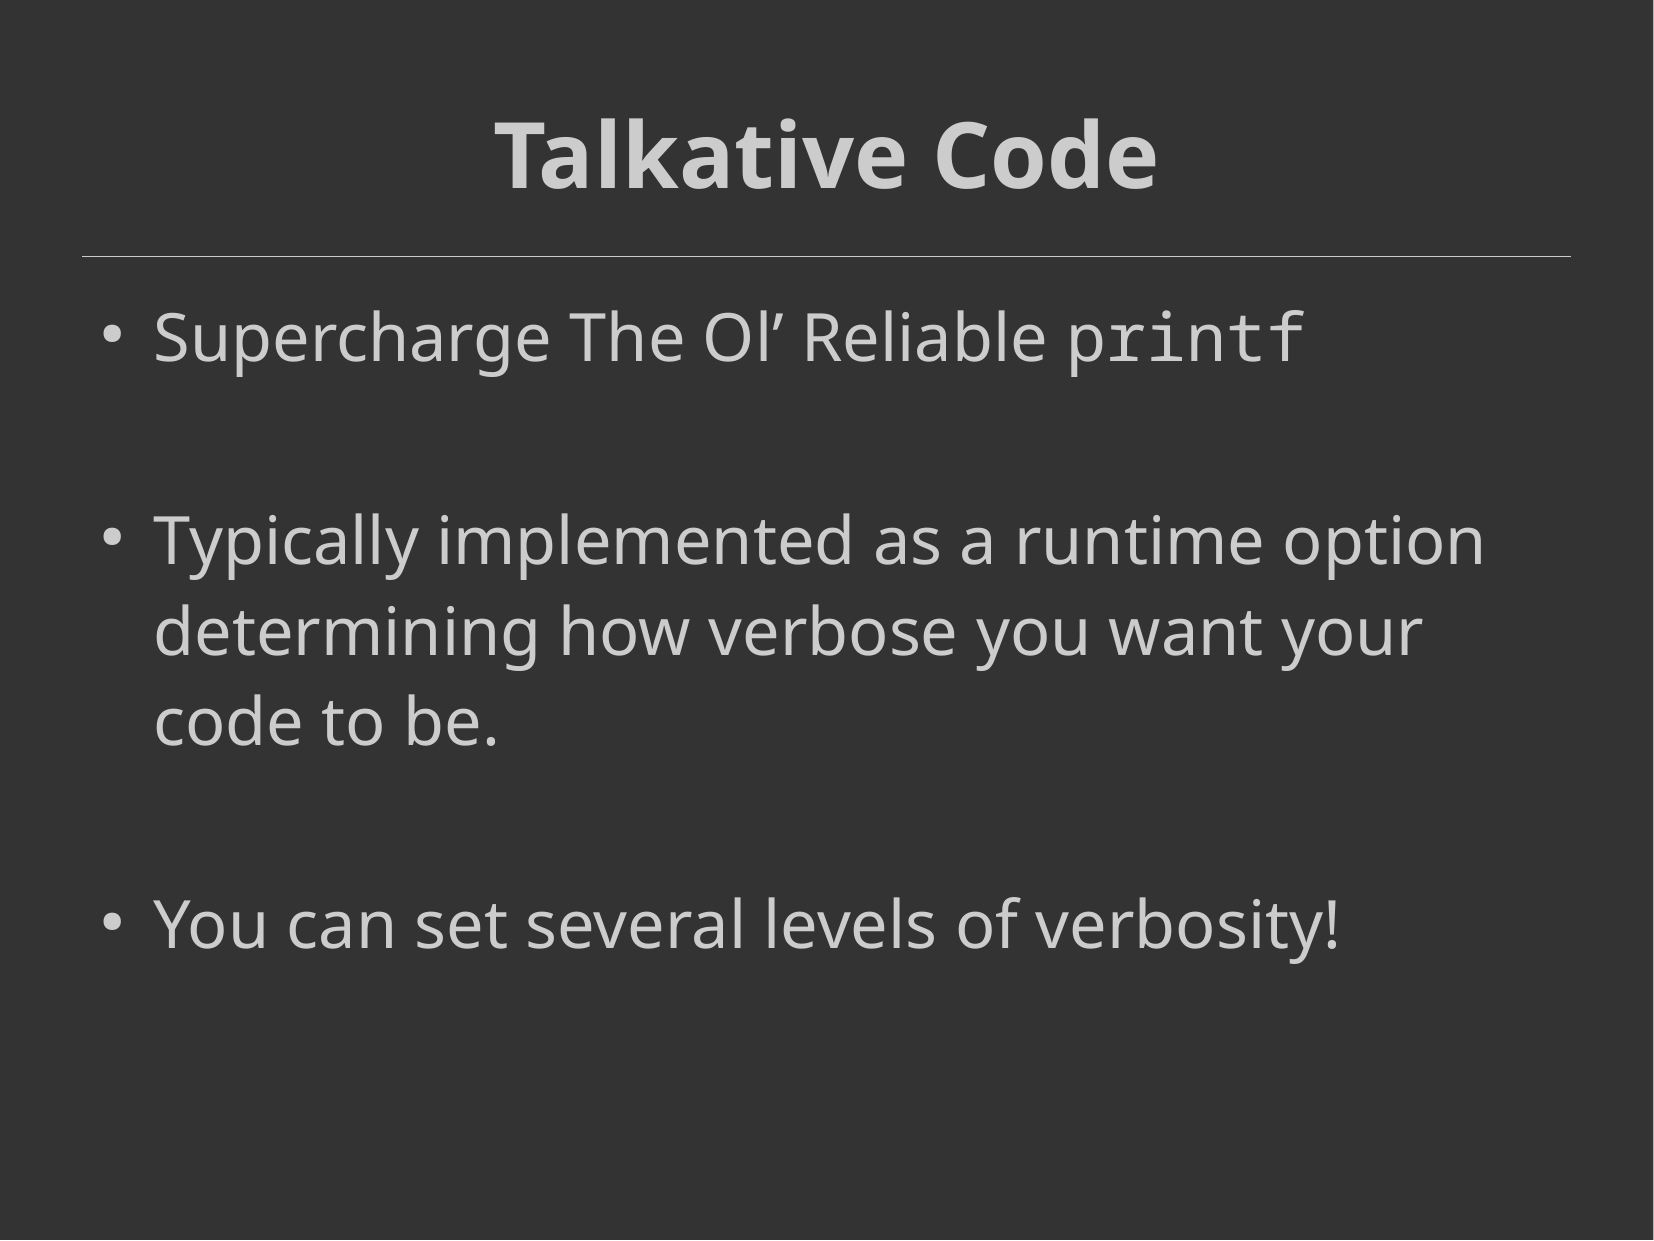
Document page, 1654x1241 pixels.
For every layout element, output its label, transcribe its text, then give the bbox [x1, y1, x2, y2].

list Supercharge The Ol’ Reliable printf Typically implemented as a runtime option determining how verbose you want your code to be. You can set several levels of verbosity! [82, 290, 1571, 1010]
title Talkative Code [82, 49, 1571, 257]
